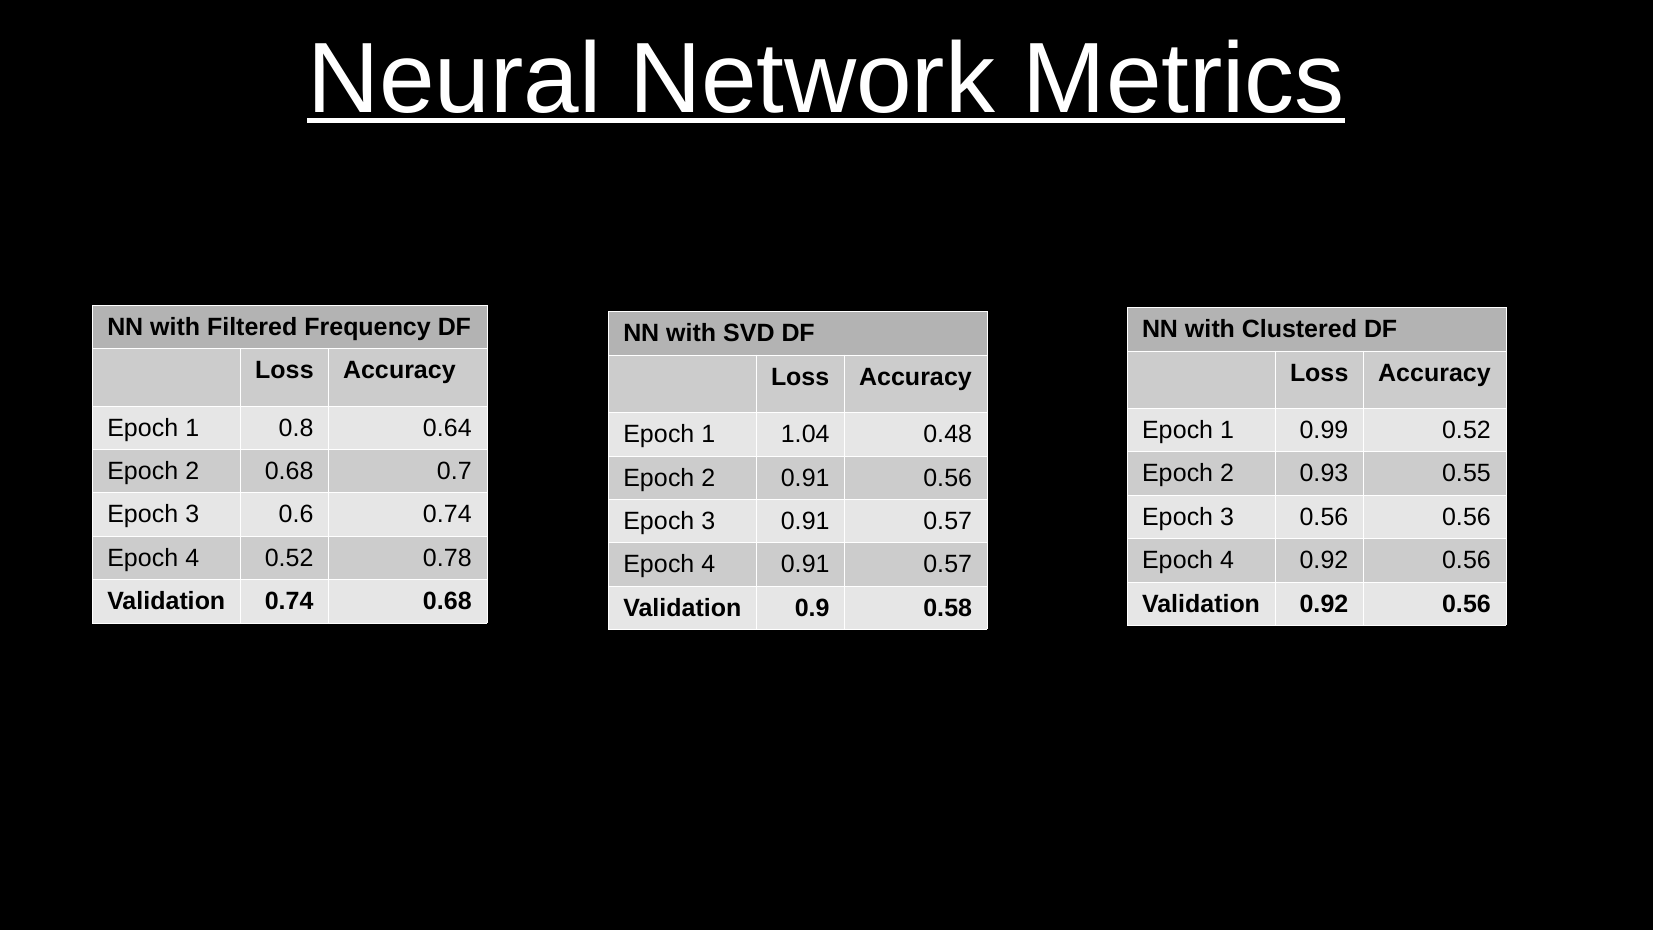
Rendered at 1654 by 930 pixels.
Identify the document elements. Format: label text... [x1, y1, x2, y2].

table_cell [1128, 352, 1275, 408]
table_cell 0.52 [241, 537, 328, 579]
table_cell 0.68 [329, 580, 487, 623]
table_cell [609, 356, 756, 412]
table_cell 0.91 [757, 500, 844, 542]
table_cell 0.56 [1276, 496, 1363, 538]
table_cell 0.48 [845, 413, 987, 456]
table_cell 0.56 [845, 457, 987, 499]
table_cell 0.57 [845, 500, 987, 542]
table_cell 0.58 [845, 587, 987, 629]
table_cell 0.78 [329, 537, 487, 579]
table_cell 0.55 [1364, 452, 1506, 495]
table_cell Epoch 1 [93, 407, 240, 449]
table_cell 0.7 [329, 450, 487, 492]
table_cell Loss [241, 349, 328, 406]
table_cell 0.56 [1364, 583, 1506, 625]
table_cell 0.9 [757, 587, 844, 629]
table_cell Loss [757, 356, 844, 412]
table_cell 0.93 [1276, 452, 1363, 495]
table_header NN with SVD DF [609, 312, 987, 355]
table_cell 0.52 [1364, 409, 1506, 451]
table_cell 0.92 [1276, 539, 1363, 582]
table_cell Validation [1128, 583, 1275, 625]
table_cell Loss [1276, 352, 1363, 408]
table_cell 0.8 [241, 407, 328, 449]
table_cell 0.74 [241, 580, 328, 623]
table_cell 0.56 [1364, 496, 1506, 538]
table_cell 0.91 [757, 457, 844, 499]
table_cell Epoch 3 [93, 493, 240, 536]
table_cell 0.57 [845, 543, 987, 586]
table_cell 0.92 [1276, 583, 1363, 625]
table_cell 0.74 [329, 493, 487, 536]
table_header NN with Filtered Frequency DF [93, 306, 487, 348]
table_cell 0.56 [1364, 539, 1506, 582]
table_cell Epoch 2 [93, 450, 240, 492]
table_cell Epoch 4 [93, 537, 240, 579]
table_cell Accuracy [329, 349, 487, 406]
table_cell Epoch 4 [1128, 539, 1275, 582]
table_cell Validation [93, 580, 240, 623]
table_cell 0.6 [241, 493, 328, 536]
table_cell Epoch 1 [609, 413, 756, 456]
title Neural Network Metrics [82, 0, 1571, 156]
table_cell [93, 349, 240, 406]
table_cell Accuracy [845, 356, 987, 412]
table_cell Epoch 2 [609, 457, 756, 499]
table_cell Accuracy [1364, 352, 1506, 408]
table_cell Epoch 4 [609, 543, 756, 586]
table_cell 0.68 [241, 450, 328, 492]
table_cell Epoch 1 [1128, 409, 1275, 451]
table_cell Epoch 3 [609, 500, 756, 542]
table_cell 0.64 [329, 407, 487, 449]
table_cell 0.99 [1276, 409, 1363, 451]
table_cell Validation [609, 587, 756, 629]
table_cell 1.04 [757, 413, 844, 456]
table_cell 0.91 [757, 543, 844, 586]
table_cell Epoch 2 [1128, 452, 1275, 495]
table_header NN with Clustered DF [1128, 308, 1506, 351]
table_cell Epoch 3 [1128, 496, 1275, 538]
